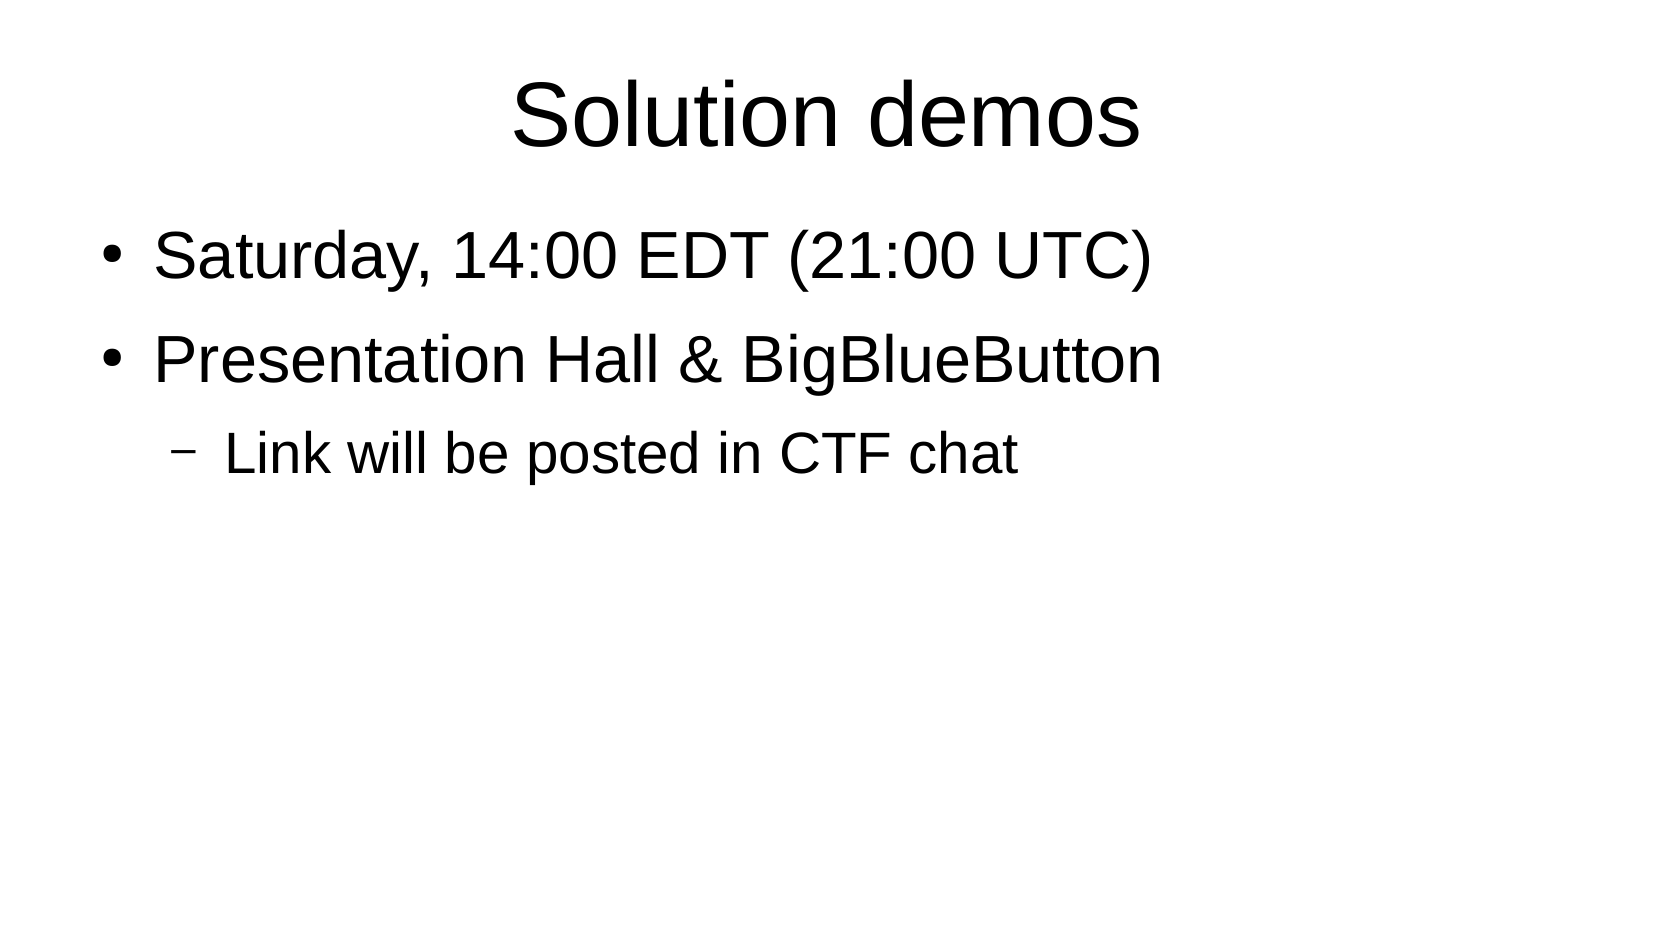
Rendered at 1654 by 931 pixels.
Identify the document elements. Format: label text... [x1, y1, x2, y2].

list Saturday, 14:00 EDT (21:00 UTC) Presentation Hall & BigBlueButton Link will be posted in CTF chat [82, 217, 1571, 758]
title Solution demos [82, 37, 1571, 193]
